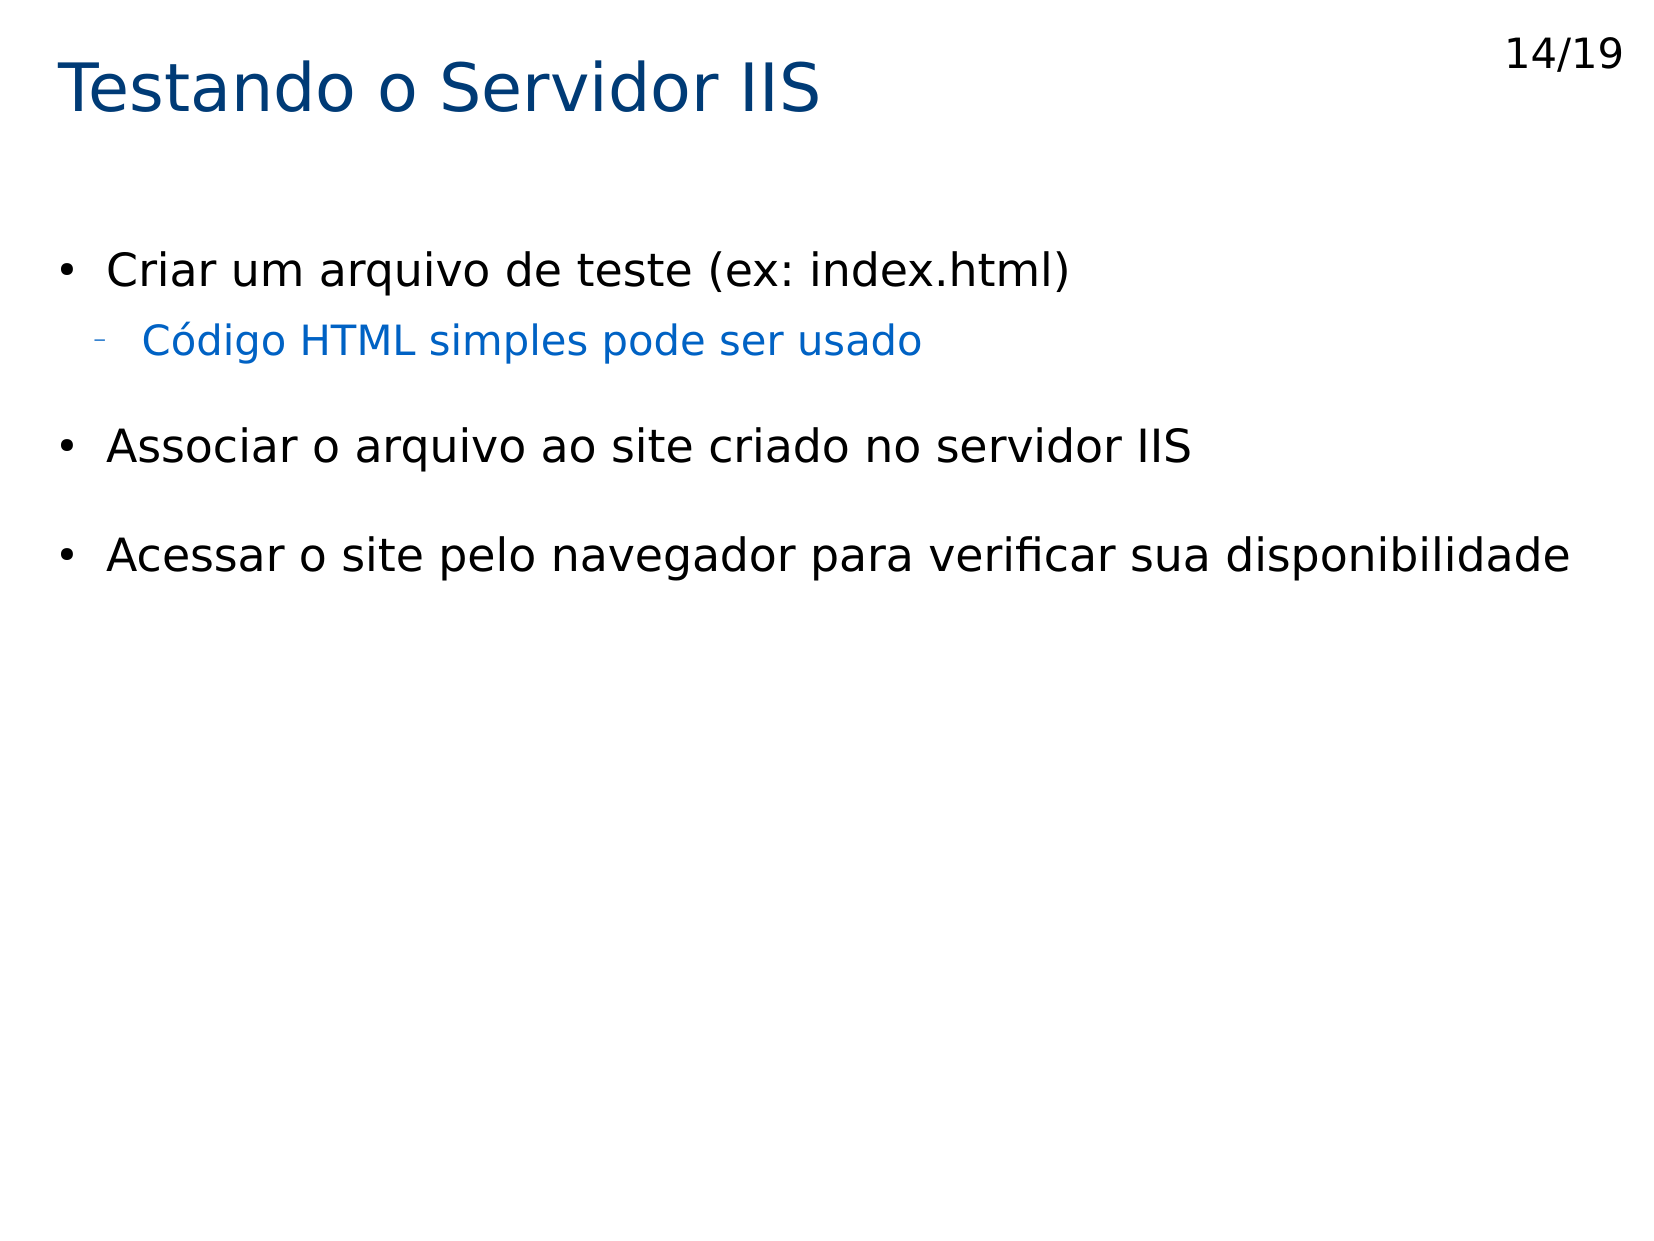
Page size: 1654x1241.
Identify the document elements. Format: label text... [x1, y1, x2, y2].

title Testando o Servidor IIS [59, 29, 1506, 148]
list Criar um arquivo de teste (ex: index.html) Código HTML simples pode ser usado Associar o arquivo ao site criado no servidor IIS Acessar o site pelo navegador para verificar sua disponibilidade [59, 236, 1595, 1211]
